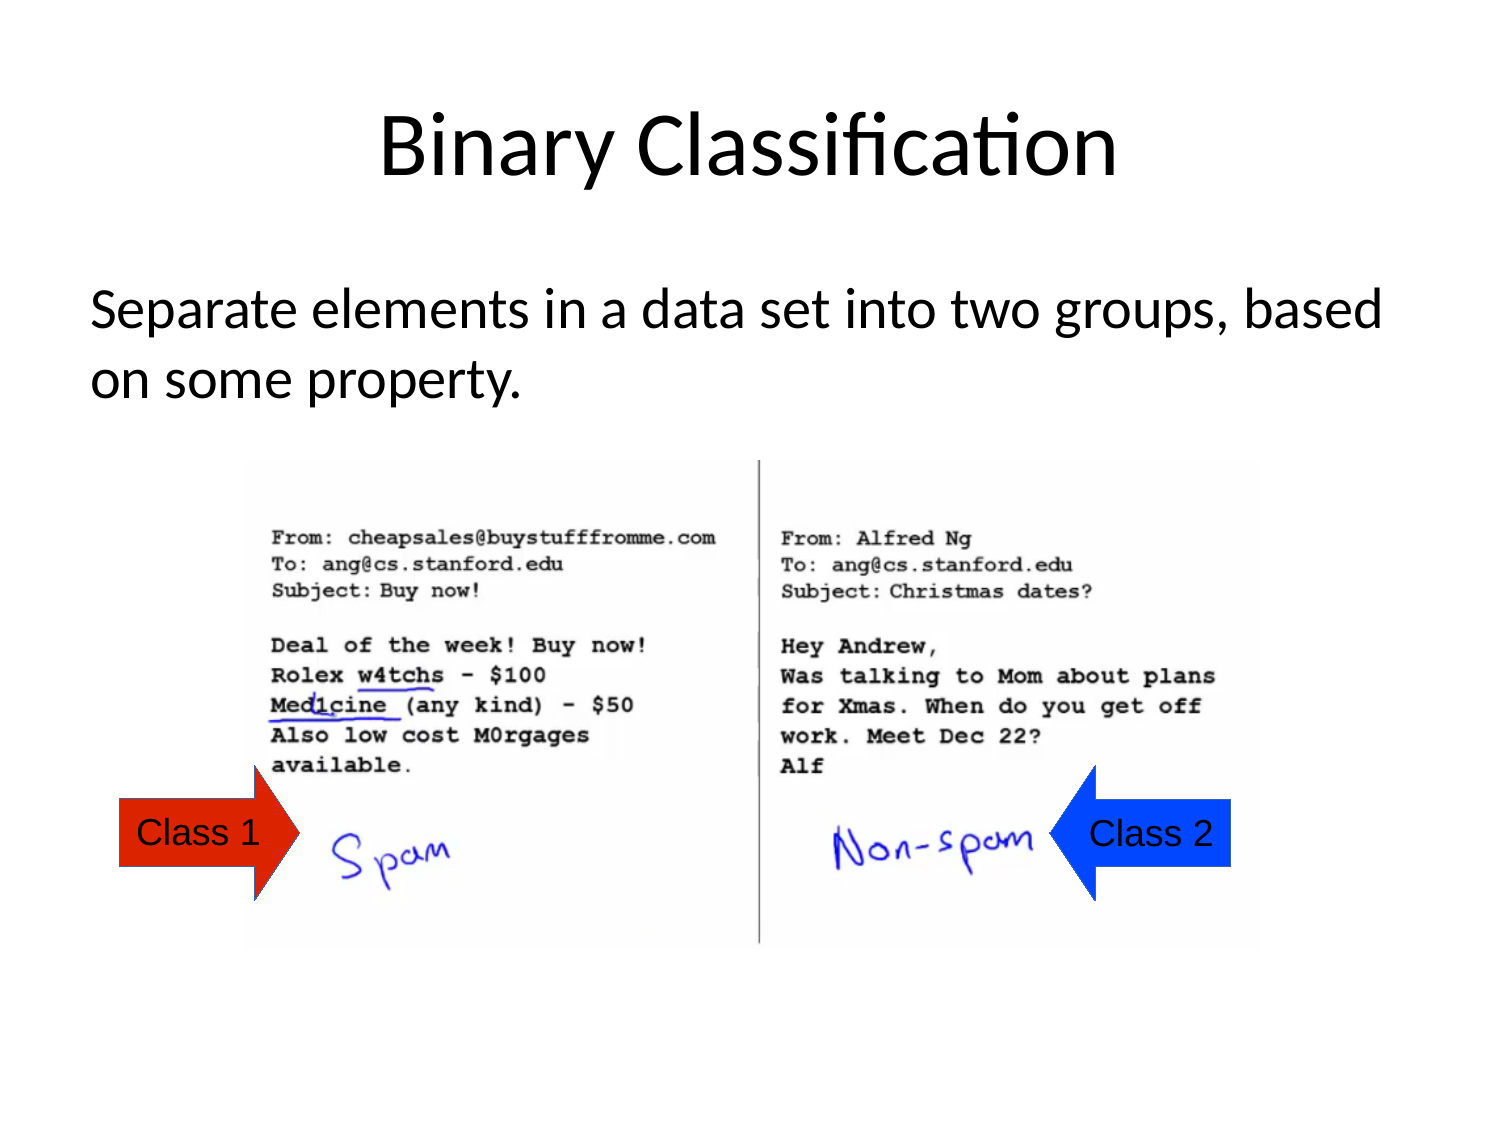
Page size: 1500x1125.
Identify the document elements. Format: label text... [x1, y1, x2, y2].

text_box Class 2 [1049, 765, 1231, 901]
list Separate elements in a data set into two groups, based on some property. [75, 262, 1425, 1005]
picture [243, 460, 1259, 949]
text_box Class 1 [119, 765, 300, 901]
title Binary Classification [75, 45, 1425, 233]
